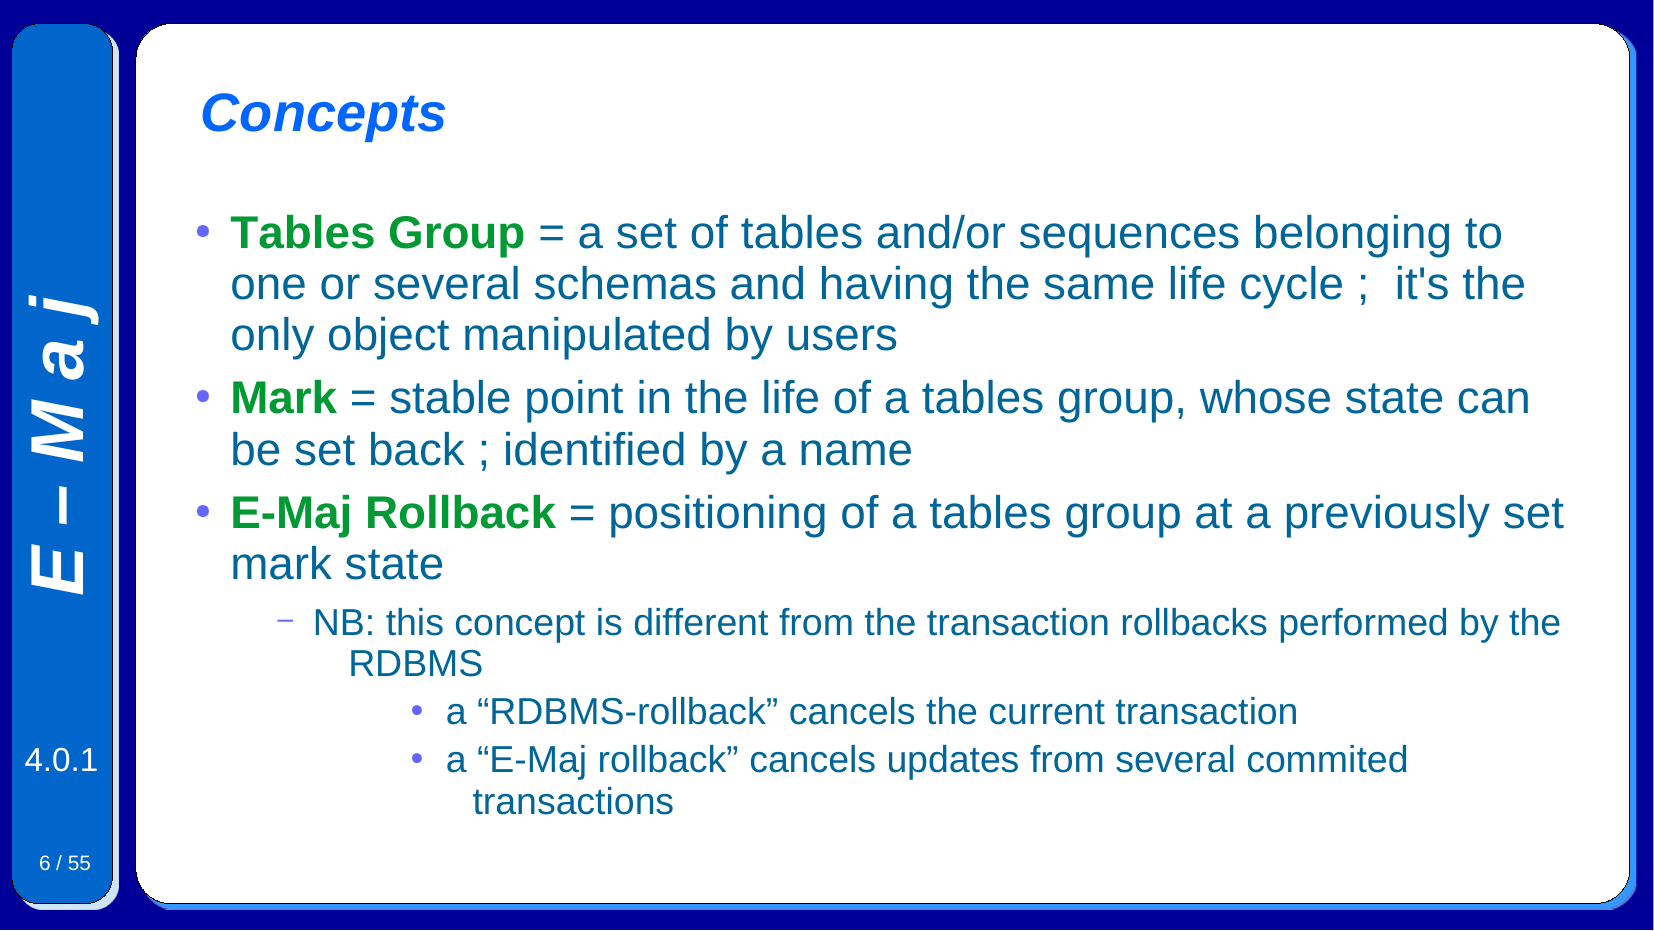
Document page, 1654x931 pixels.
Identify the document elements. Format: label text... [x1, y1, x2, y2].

title Concepts [200, 34, 1575, 191]
list Tables Group = a set of tables and/or sequences belonging to one or several schemas and having the same life cycle ; it's the only object manipulated by users Mark = stable point in the life of a tables group, whose state can be set back ; identified by a name E-Maj Rollback = positioning of a tables group at a previously set mark state NB: this concept is different from the transaction rollbacks performed by the RDBMS a “RDBMS-rollback” cancels the current transaction a “E-Maj rollback” cancels updates from several commited transactions [177, 206, 1587, 827]
